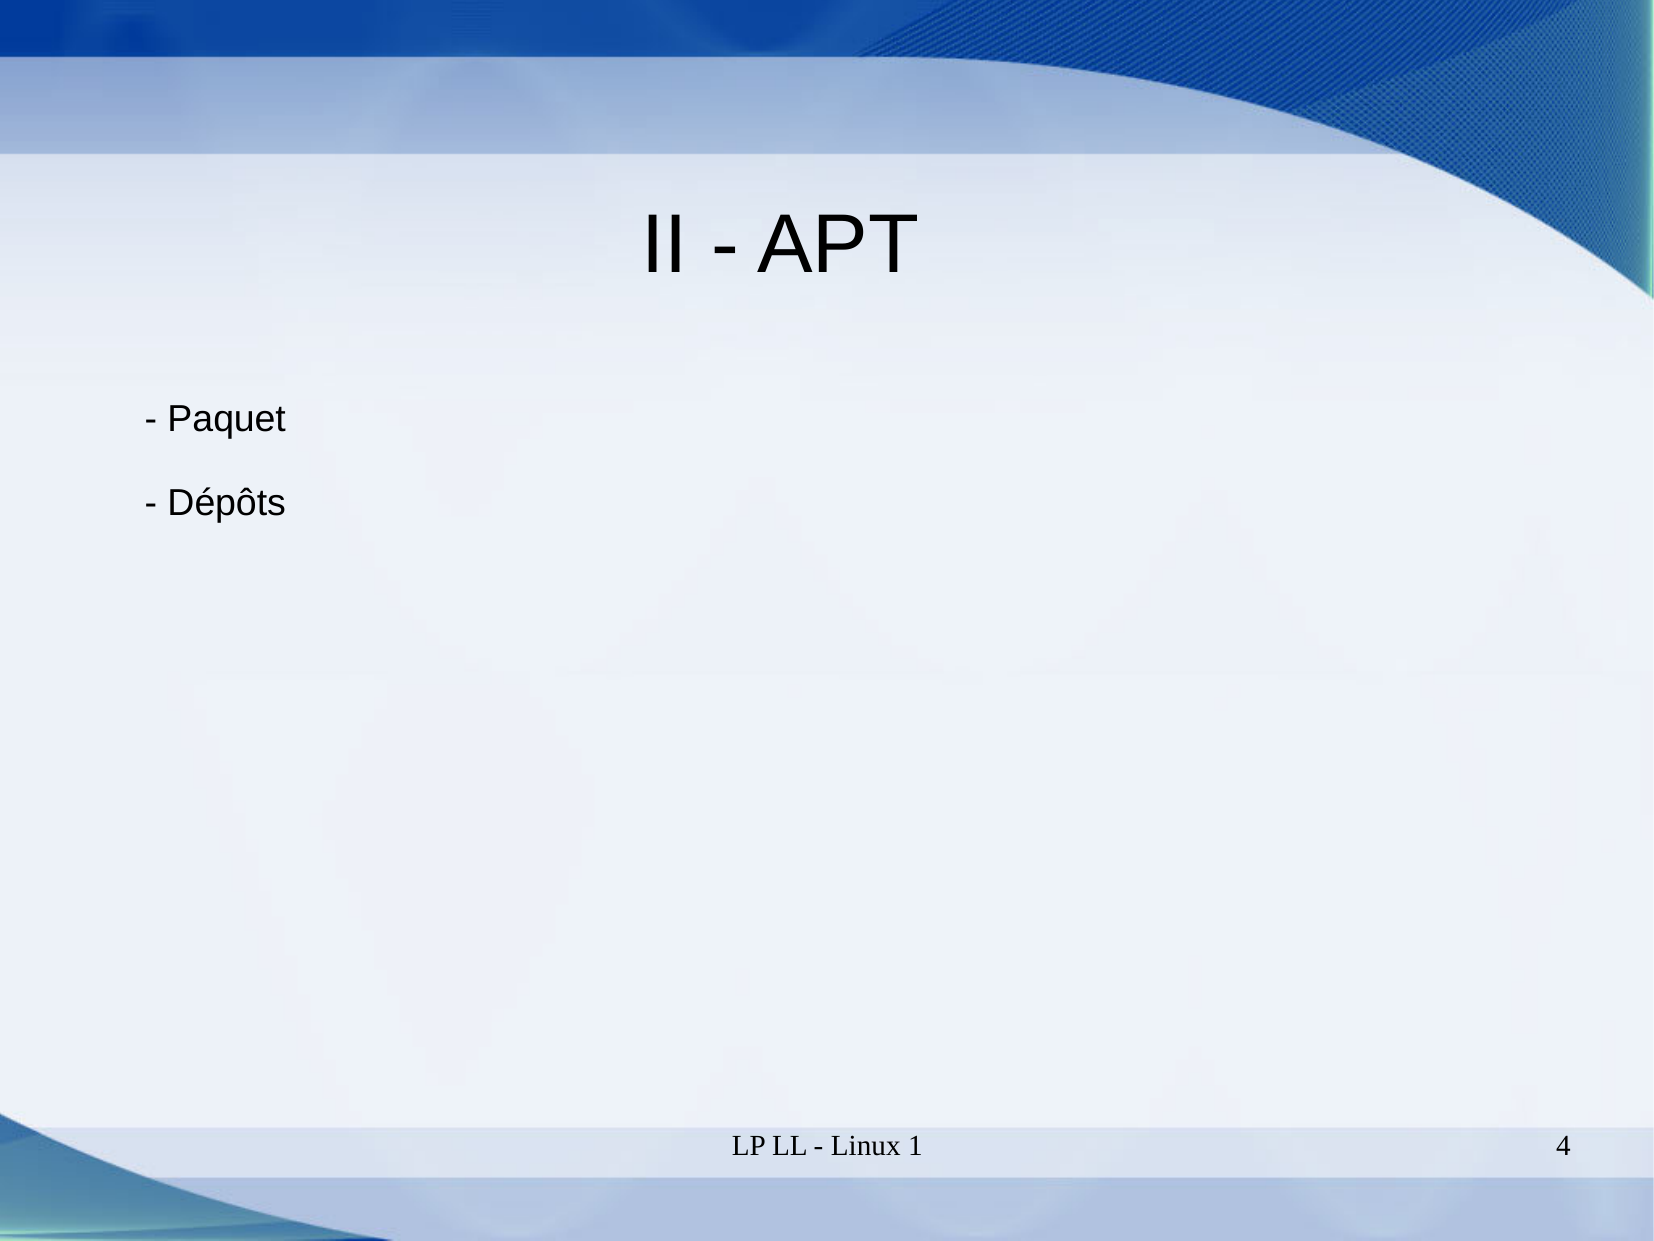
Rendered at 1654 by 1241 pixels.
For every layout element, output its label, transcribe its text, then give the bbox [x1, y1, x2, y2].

picture [0, 0, 1654, 1241]
text_box - Paquet - Dépôts [129, 389, 1560, 615]
text_box II - APT [236, 144, 1325, 343]
